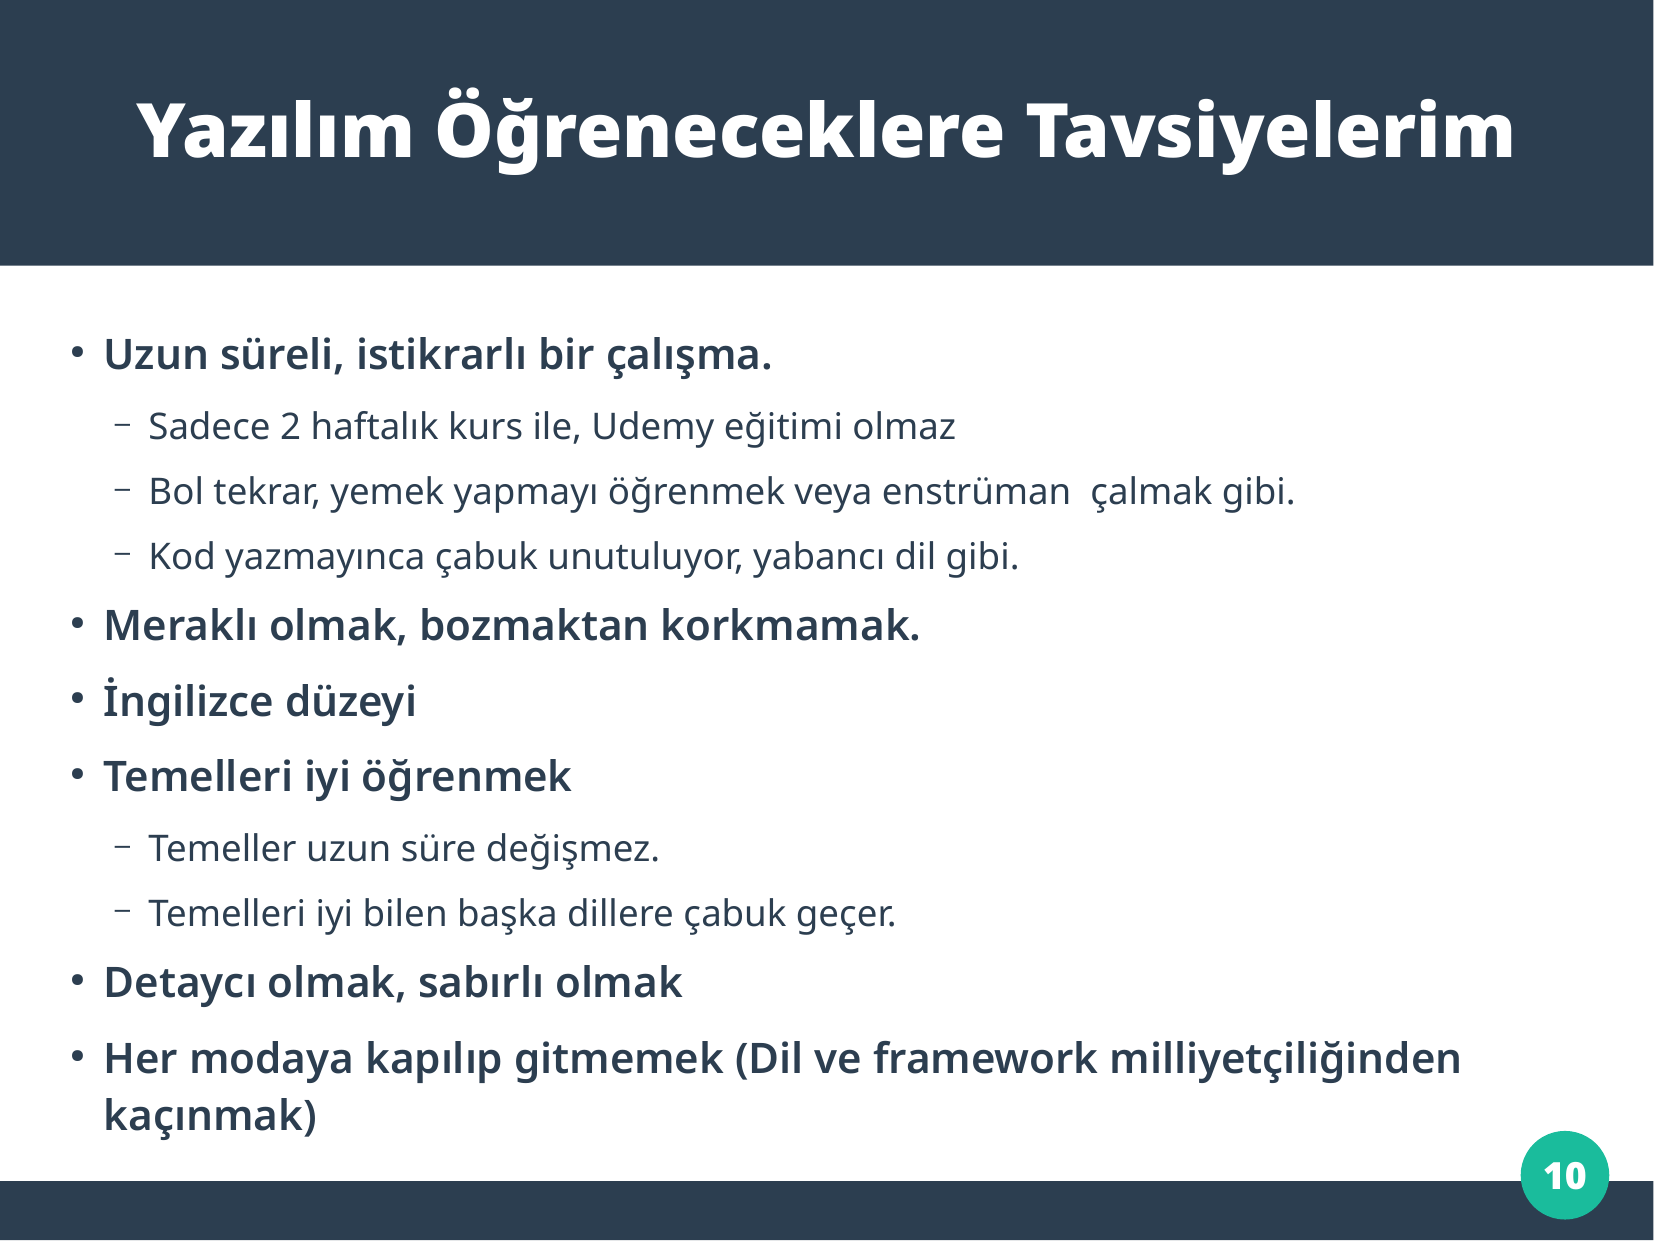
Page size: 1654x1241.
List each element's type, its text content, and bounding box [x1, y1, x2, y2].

title Yazılım Öğreneceklere Tavsiyelerim [59, 49, 1595, 207]
list Uzun süreli, istikrarlı bir çalışma. Sadece 2 haftalık kurs ile, Udemy eğitimi olmaz Bol tekrar, yemek yapmayı öğrenmek veya enstrüman çalmak gibi. Kod yazmayınca çabuk unutuluyor, yabancı dil gibi. Meraklı olmak, bozmaktan korkmamak. İngilizce düzeyi Temelleri iyi öğrenmek Temeller uzun süre değişmez. Temelleri iyi bilen başka dillere çabuk geçer. Detaycı olmak, sabırlı olmak Her modaya kapılıp gitmemek (Dil ve framework milliyetçiliğinden kaçınmak) [59, 324, 1595, 1152]
